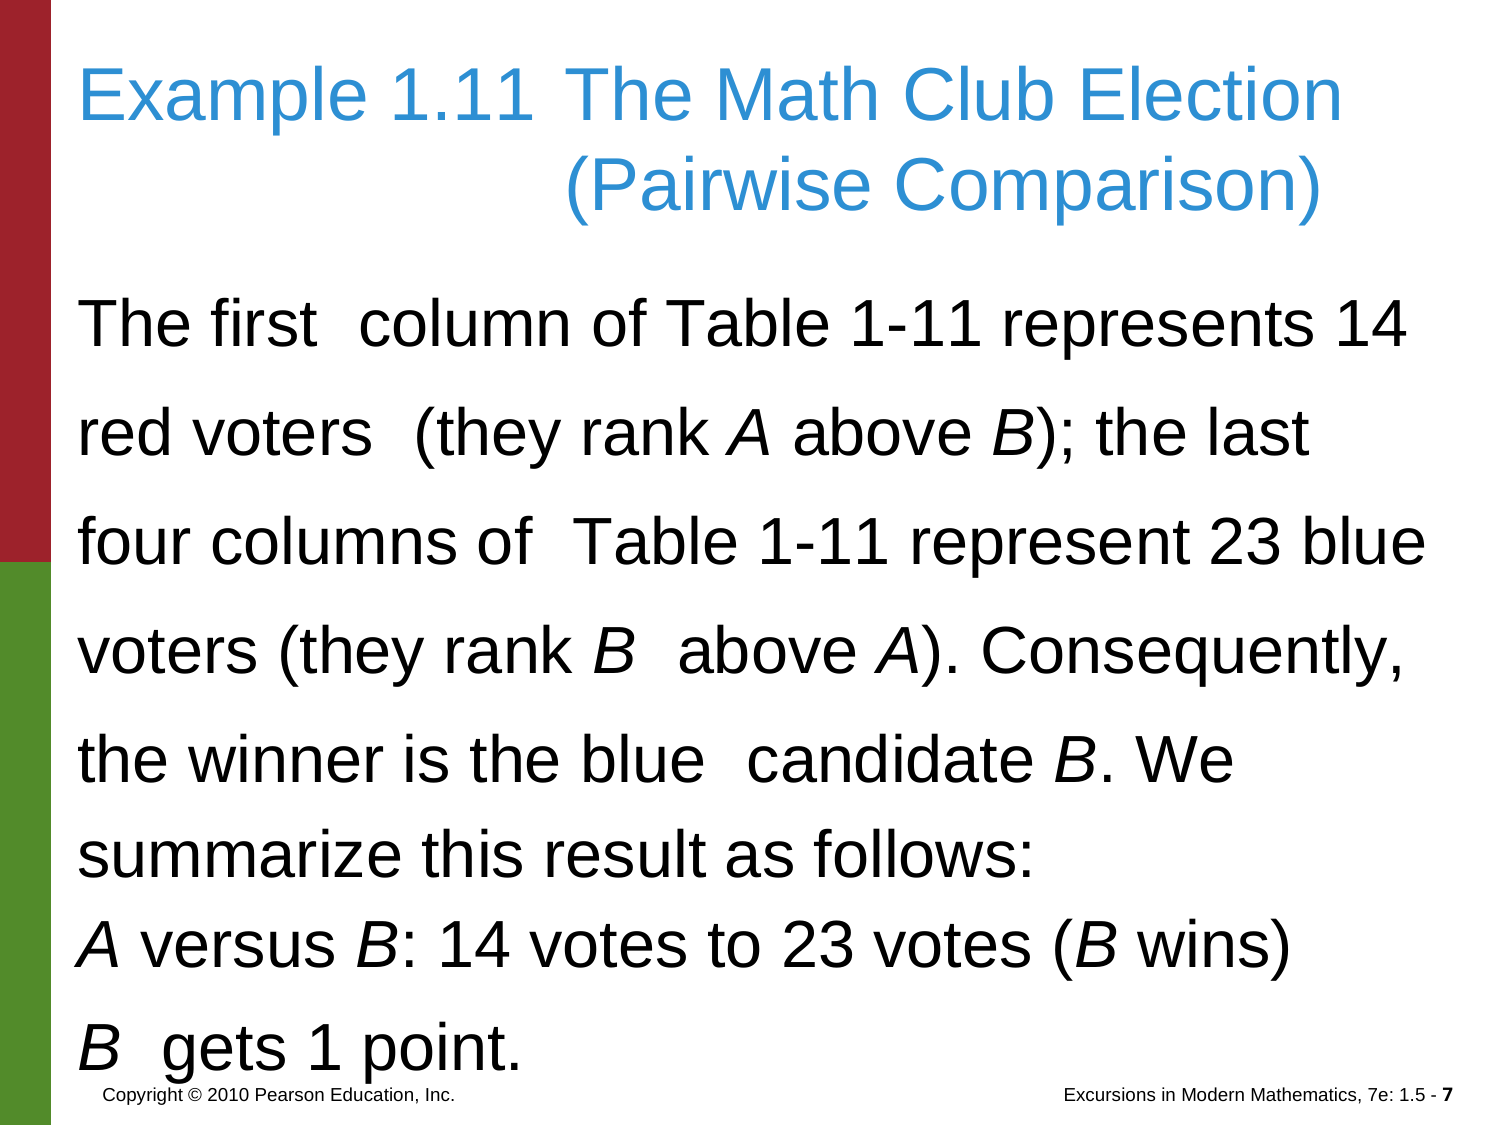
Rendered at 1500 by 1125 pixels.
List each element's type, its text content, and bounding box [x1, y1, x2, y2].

list The first column of Table 1-11 represents 14 red voters (they rank A above B); the last four columns of Table 1-11 represent 23 blue voters (they rank B above A). Consequently, the winner is the blue candidate B. We summarize this result as follows: A versus B: 14 votes to 23 votes (B wins) B gets 1 point. [62, 249, 1450, 1063]
text_box Example 1.11 The Math Club Election (Pairwise Comparison) [62, 37, 1413, 233]
